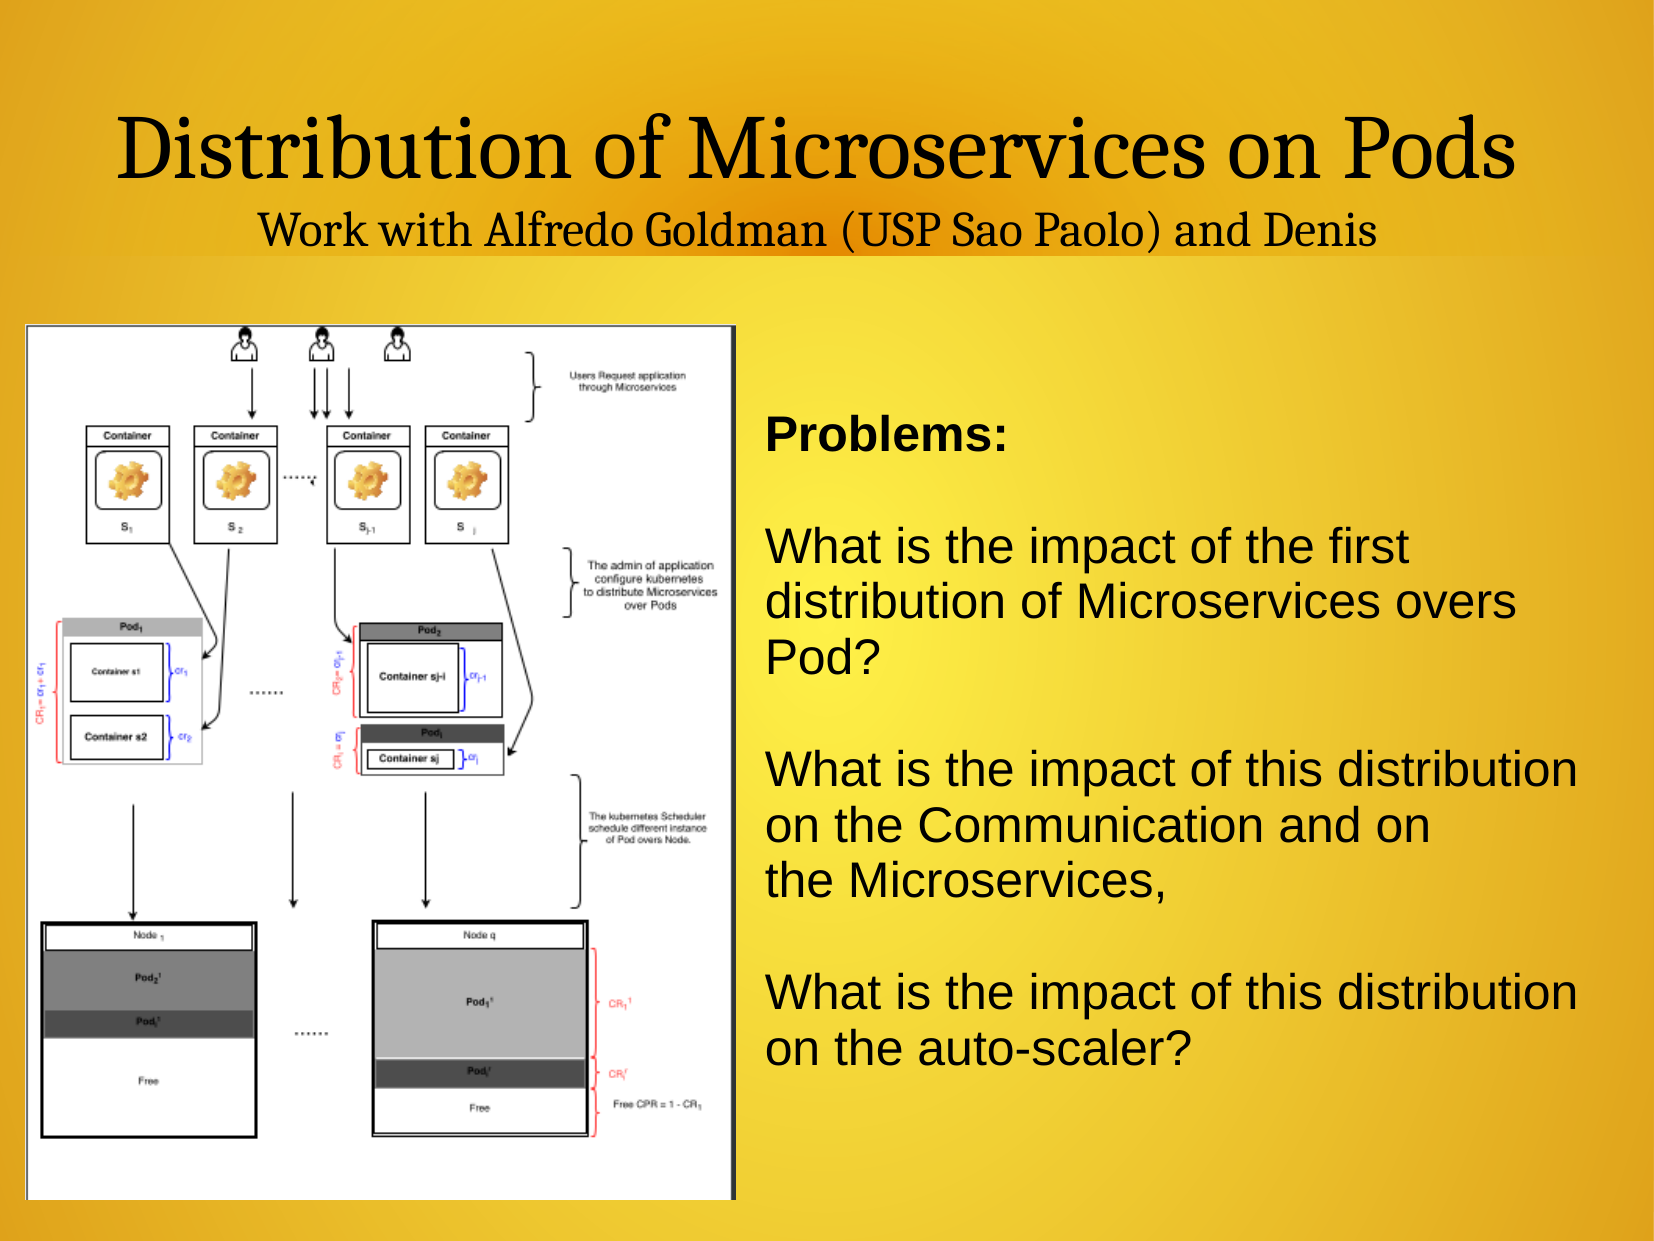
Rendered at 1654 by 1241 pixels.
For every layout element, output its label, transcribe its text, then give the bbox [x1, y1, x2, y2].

picture [25, 324, 736, 1201]
title Distribution of Microservices on Pods Work with Alfredo Goldman (USP Sao Paolo) and Denis [45, 0, 1591, 393]
text_box Problems: What is the impact of the first distribution of Microservices overs Pod? What is the impact of this distribution on the Communication and on the Microservices, What is the impact of this distribution on the auto-scaler? [750, 399, 1654, 1083]
